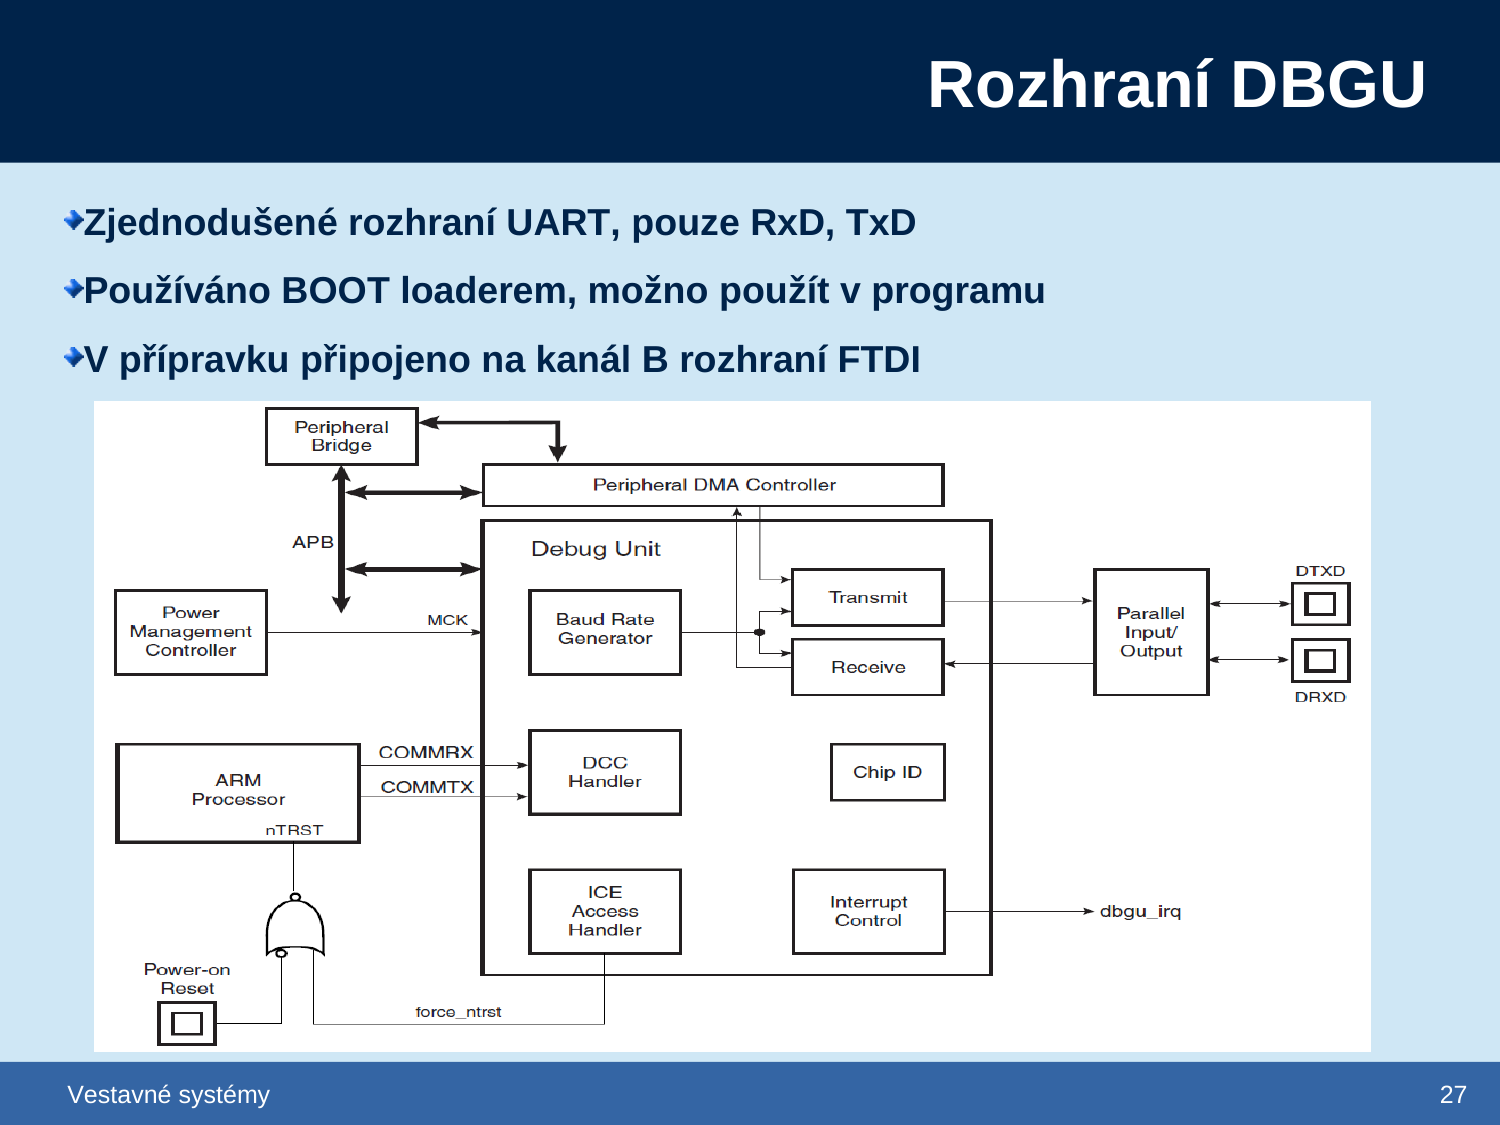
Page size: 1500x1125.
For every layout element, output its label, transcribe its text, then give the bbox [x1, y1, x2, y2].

title Rozhraní DBGU [47, 0, 1443, 164]
picture [94, 401, 1371, 1052]
list Zjednodušené rozhraní UART, pouze RxD, TxD Používáno BOOT loaderem, možno použít v programu V přípravku připojeno na kanál B rozhraní FTDI [50, 187, 1450, 390]
